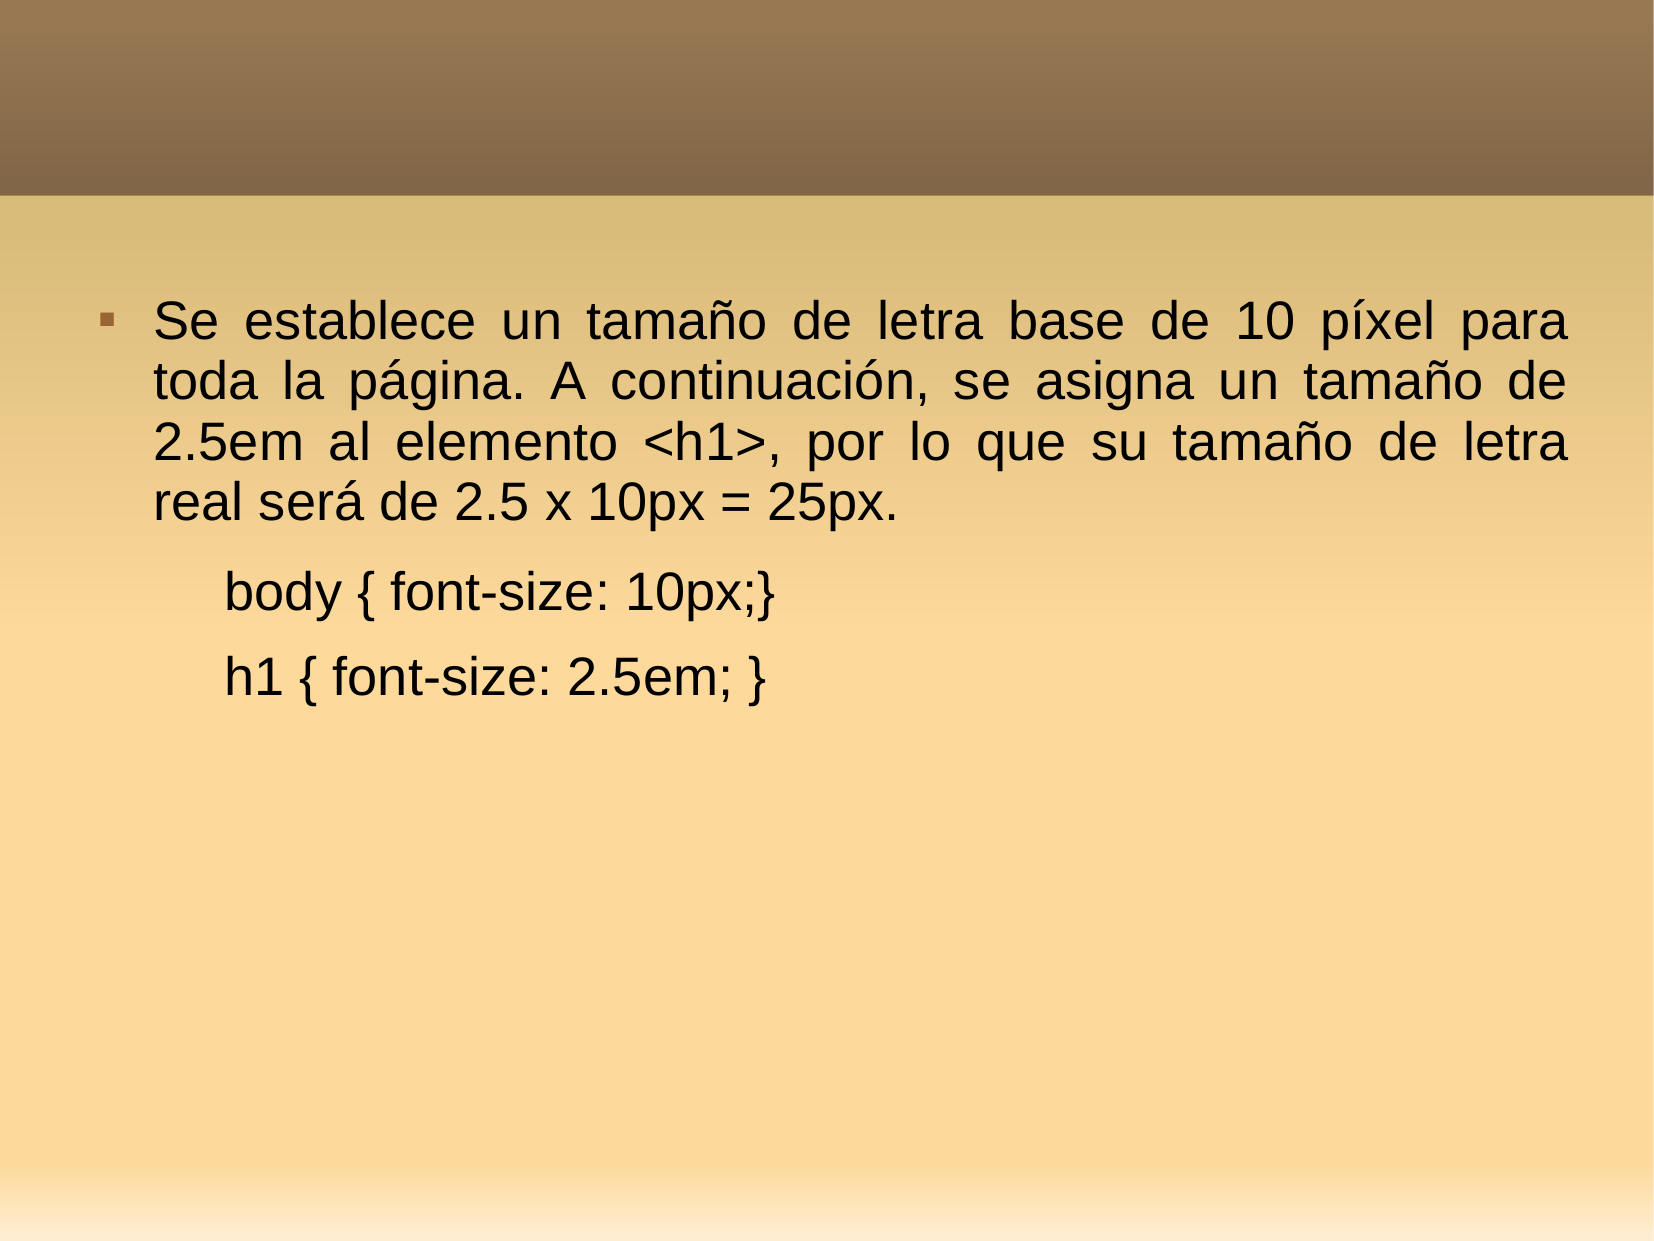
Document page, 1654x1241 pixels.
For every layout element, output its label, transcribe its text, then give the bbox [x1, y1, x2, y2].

picture [0, 0, 1654, 1241]
list Se establece un tamaño de letra base de 10 píxel para toda la página. A continuación, se asigna un tamaño de 2.5em al elemento <h1>, por lo que su tamaño de letra real será de 2.5 x 10px = 25px. body { font-size: 10px;} h1 { font-size: 2.5em; } [82, 290, 1571, 1094]
